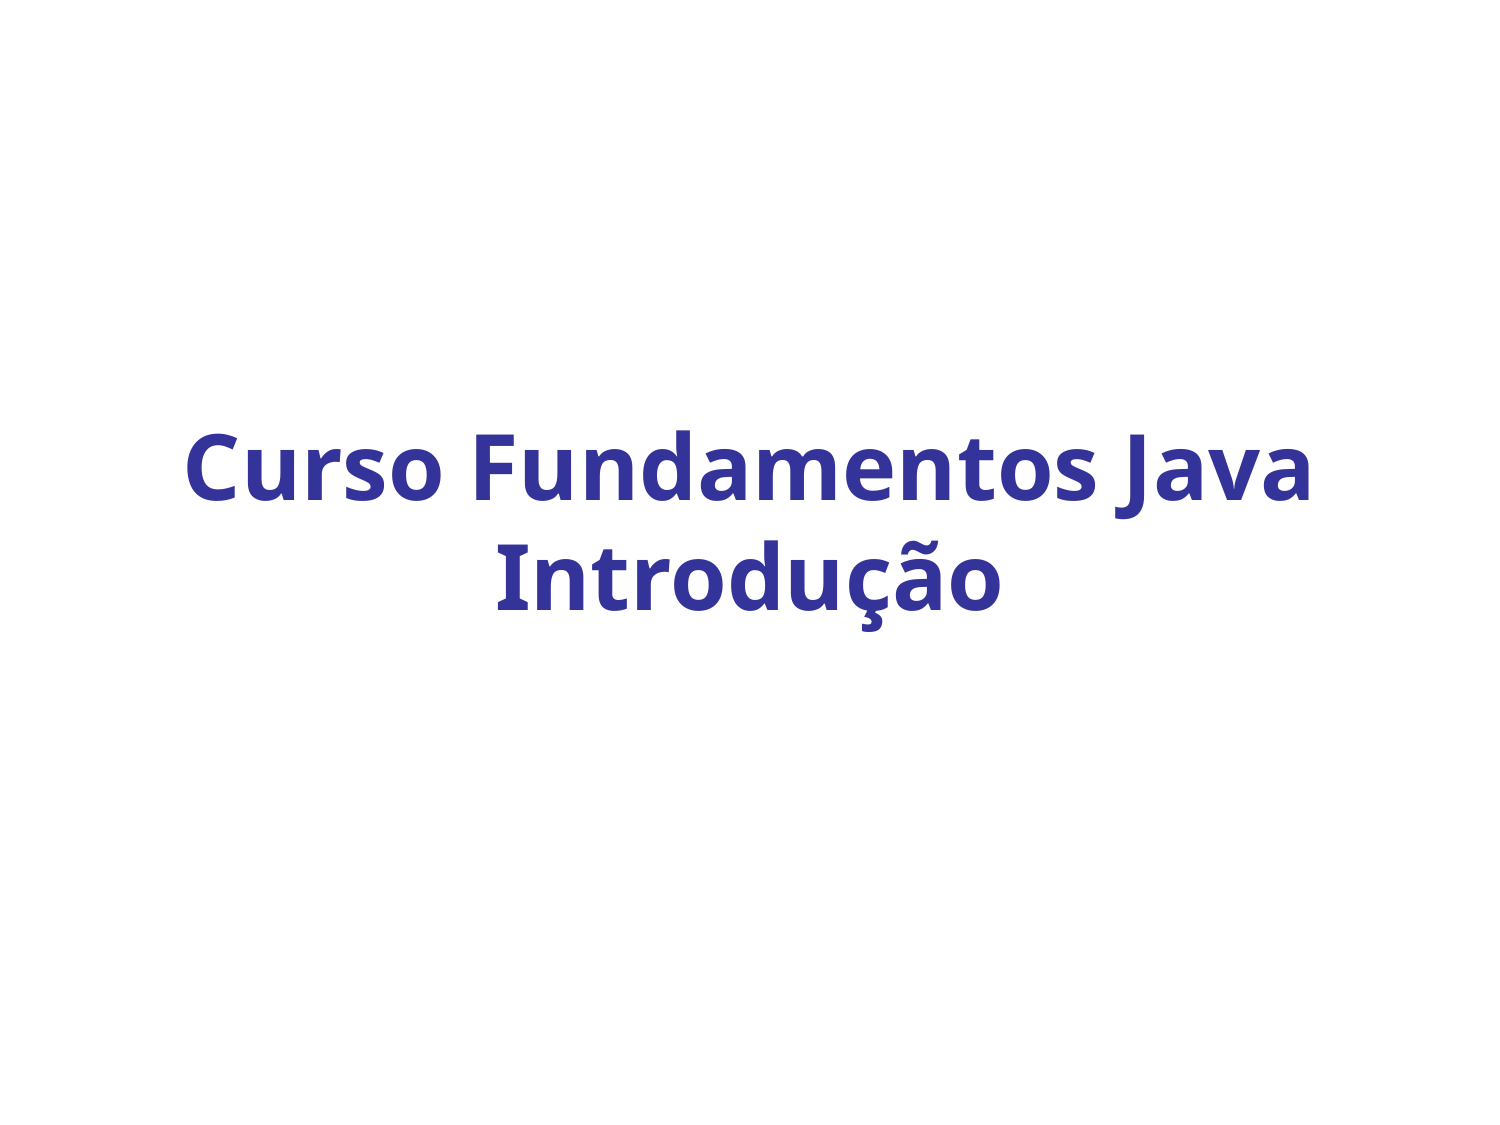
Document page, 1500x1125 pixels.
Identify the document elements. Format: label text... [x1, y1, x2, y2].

title Curso Fundamentos Java Introdução [53, 427, 1447, 610]
